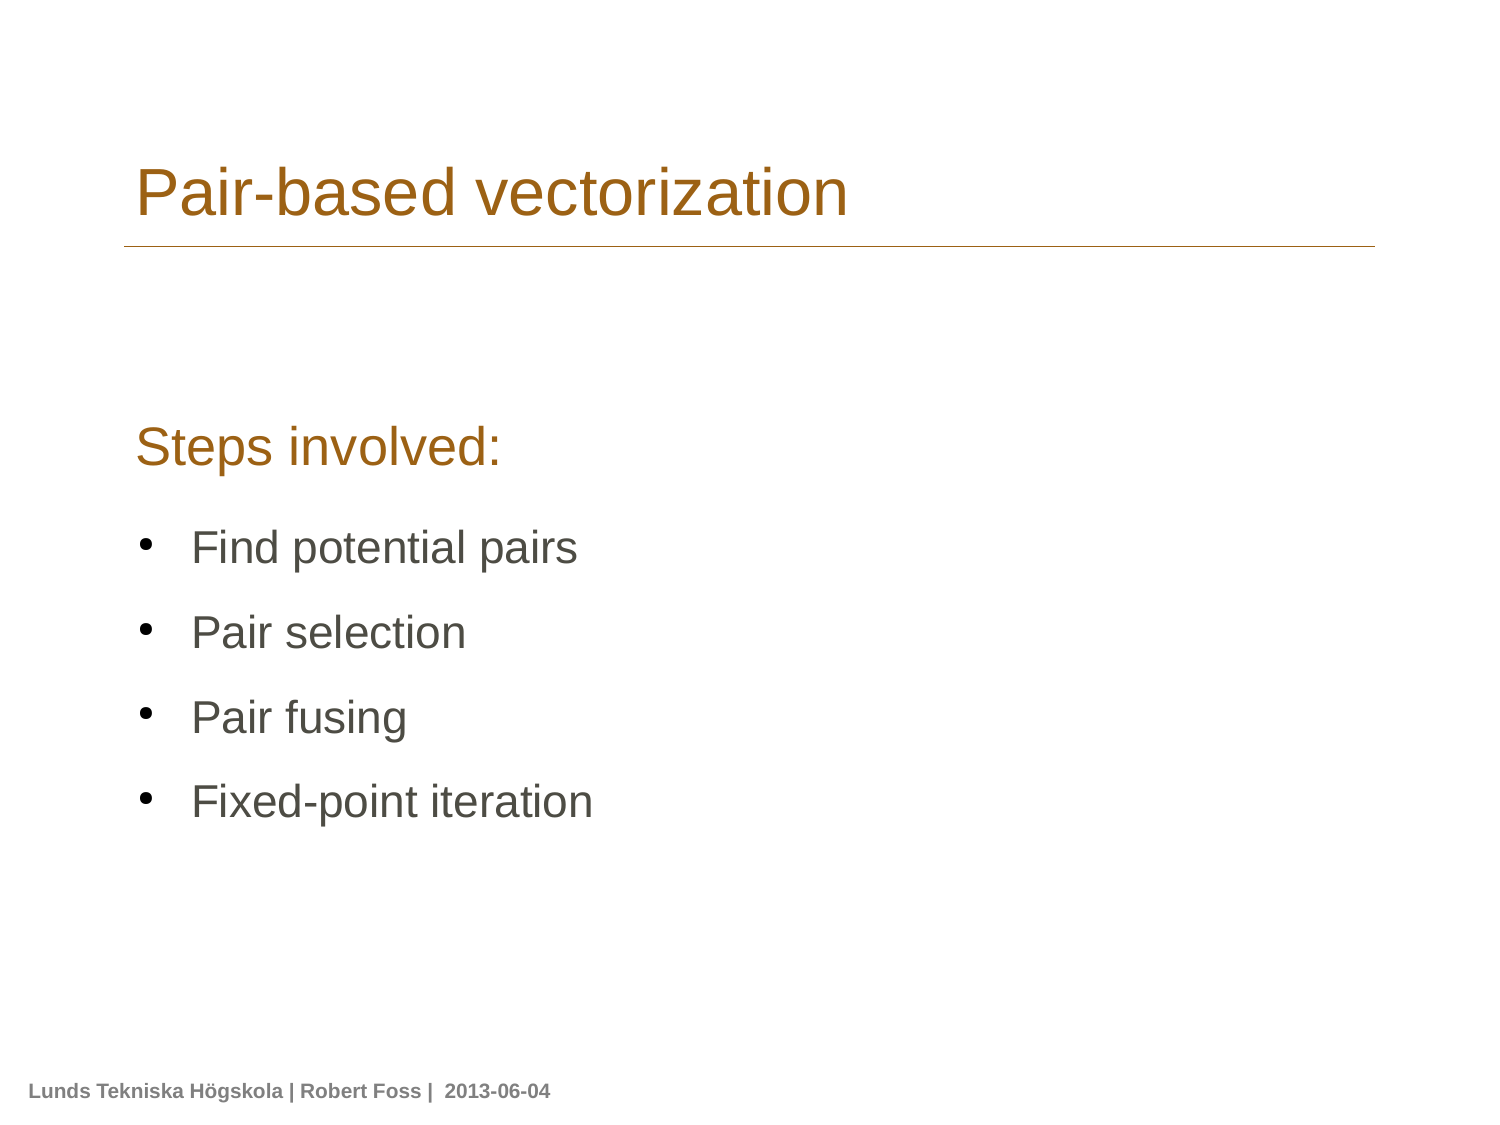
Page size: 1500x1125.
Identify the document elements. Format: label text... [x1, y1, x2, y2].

list Find potential pairs Pair selection Pair fusing Fixed-point iteration [120, 517, 1500, 1125]
title Steps involved: [120, 375, 1500, 513]
title Pair-based vectorization [120, 120, 1500, 258]
